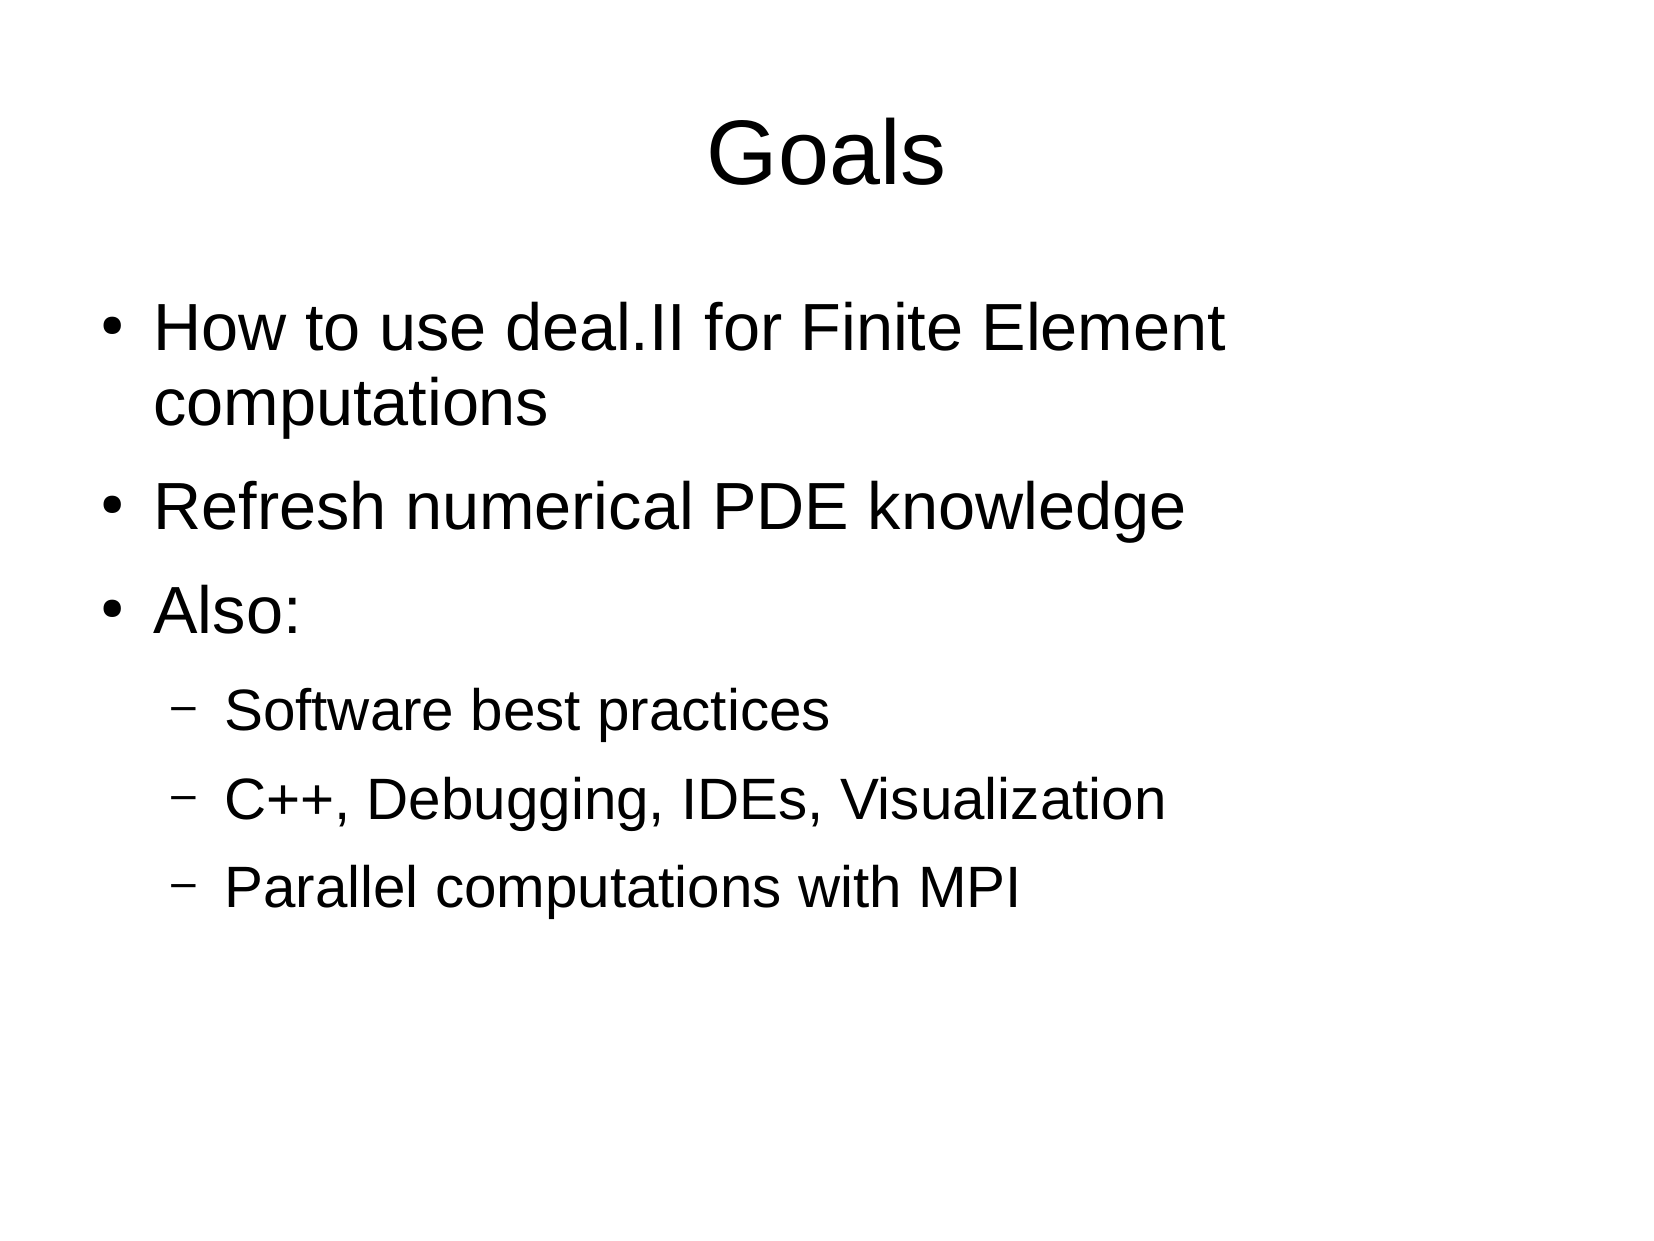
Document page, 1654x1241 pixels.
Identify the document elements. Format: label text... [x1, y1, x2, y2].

title Goals [82, 49, 1571, 257]
list How to use deal.II for Finite Element computations Refresh numerical PDE knowledge Also: Software best practices C++, Debugging, IDEs, Visualization Parallel computations with MPI [82, 290, 1538, 1010]
